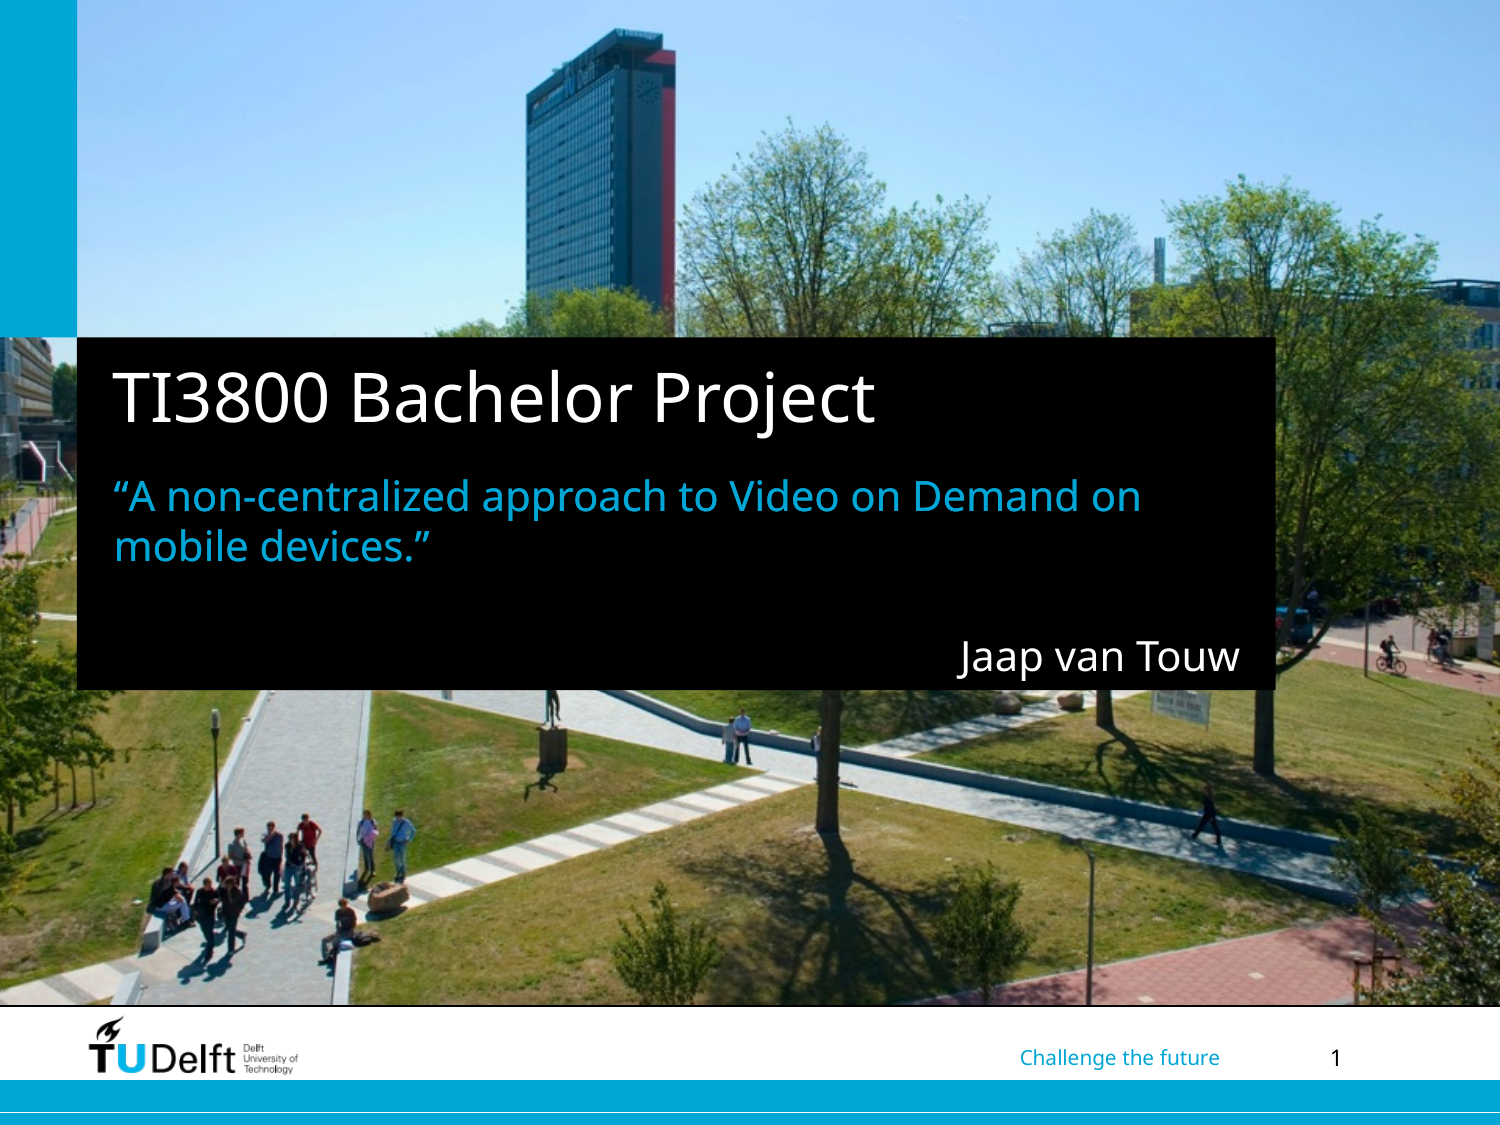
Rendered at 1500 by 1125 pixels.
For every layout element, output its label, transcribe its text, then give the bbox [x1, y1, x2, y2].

picture [0, 0, 1500, 1005]
text_box [0, 0, 1276, 691]
text_box “A non-centralized approach to Video on Demand on mobile devices.” [113, 469, 1227, 606]
title Jaap van Touw [960, 630, 1306, 676]
title TI3800 Bachelor Project [112, 353, 1228, 460]
